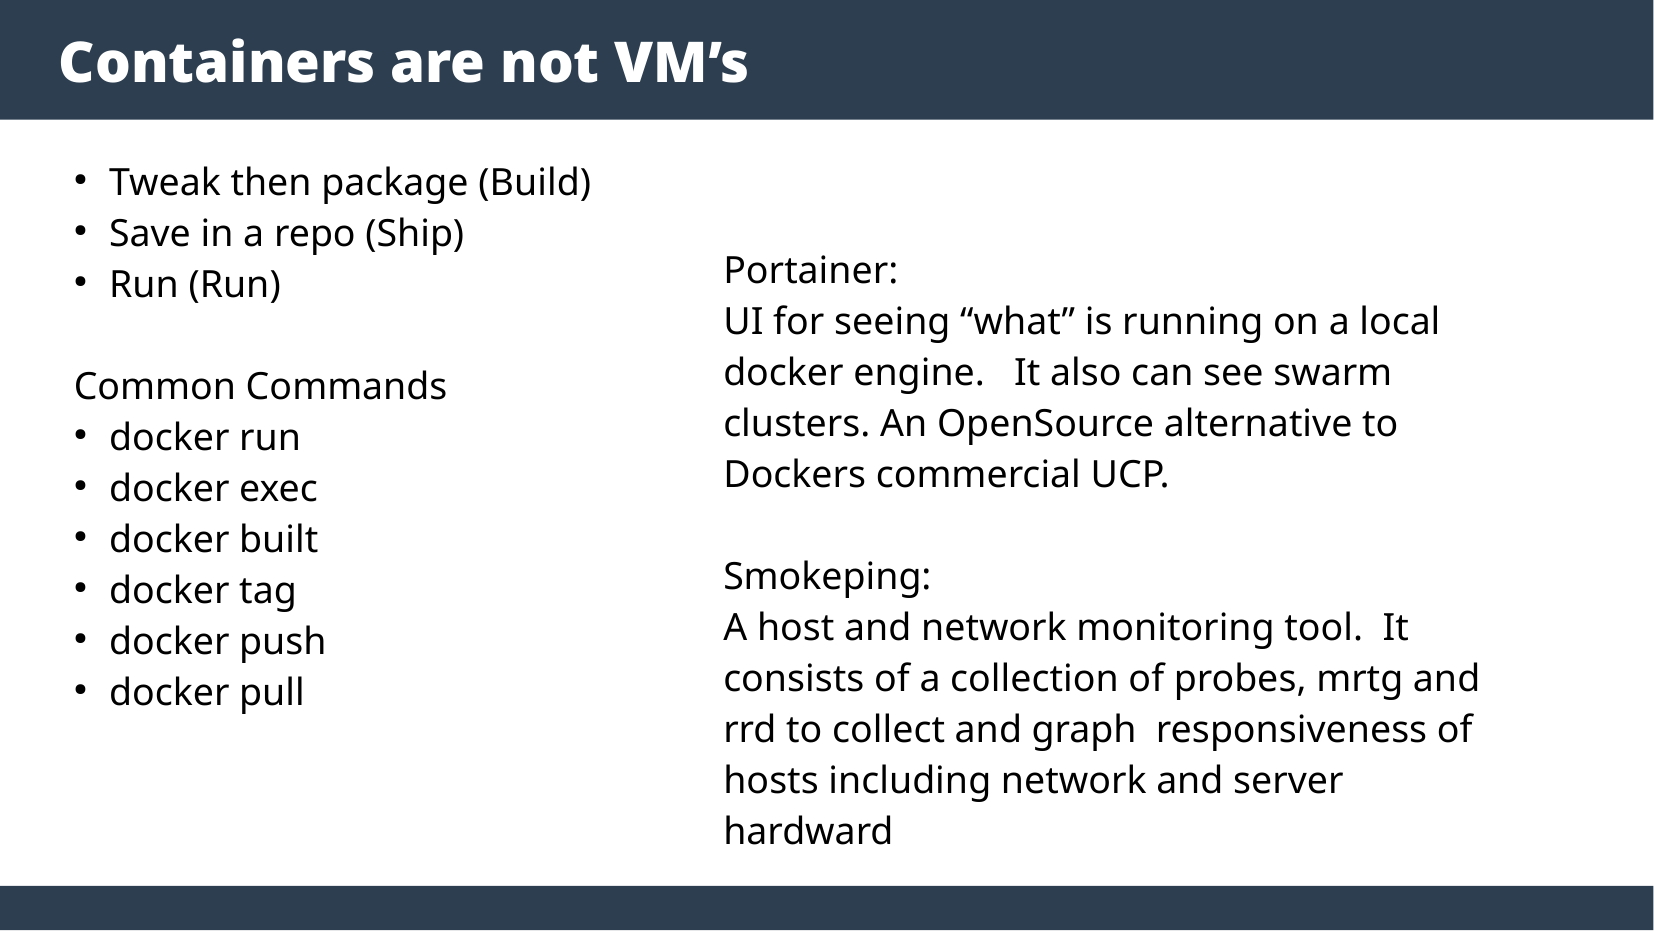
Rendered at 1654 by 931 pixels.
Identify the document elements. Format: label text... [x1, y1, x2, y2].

text_box Tweak then package (Build) Save in a repo (Ship) Run (Run) Common Commands docker run docker exec docker built docker tag docker push docker pull [59, 147, 1565, 685]
title Containers are not VM’s [59, 1, 1595, 120]
text_box Portainer: UI for seeing “what” is running on a local docker engine. It also can see swarm clusters. An OpenSource alternative to Dockers commercial UCP. Smokeping: A host and network monitoring tool. It consists of a collection of probes, mrtg and rrd to collect and graph responsiveness of hosts including network and server hardward [708, 236, 1506, 774]
